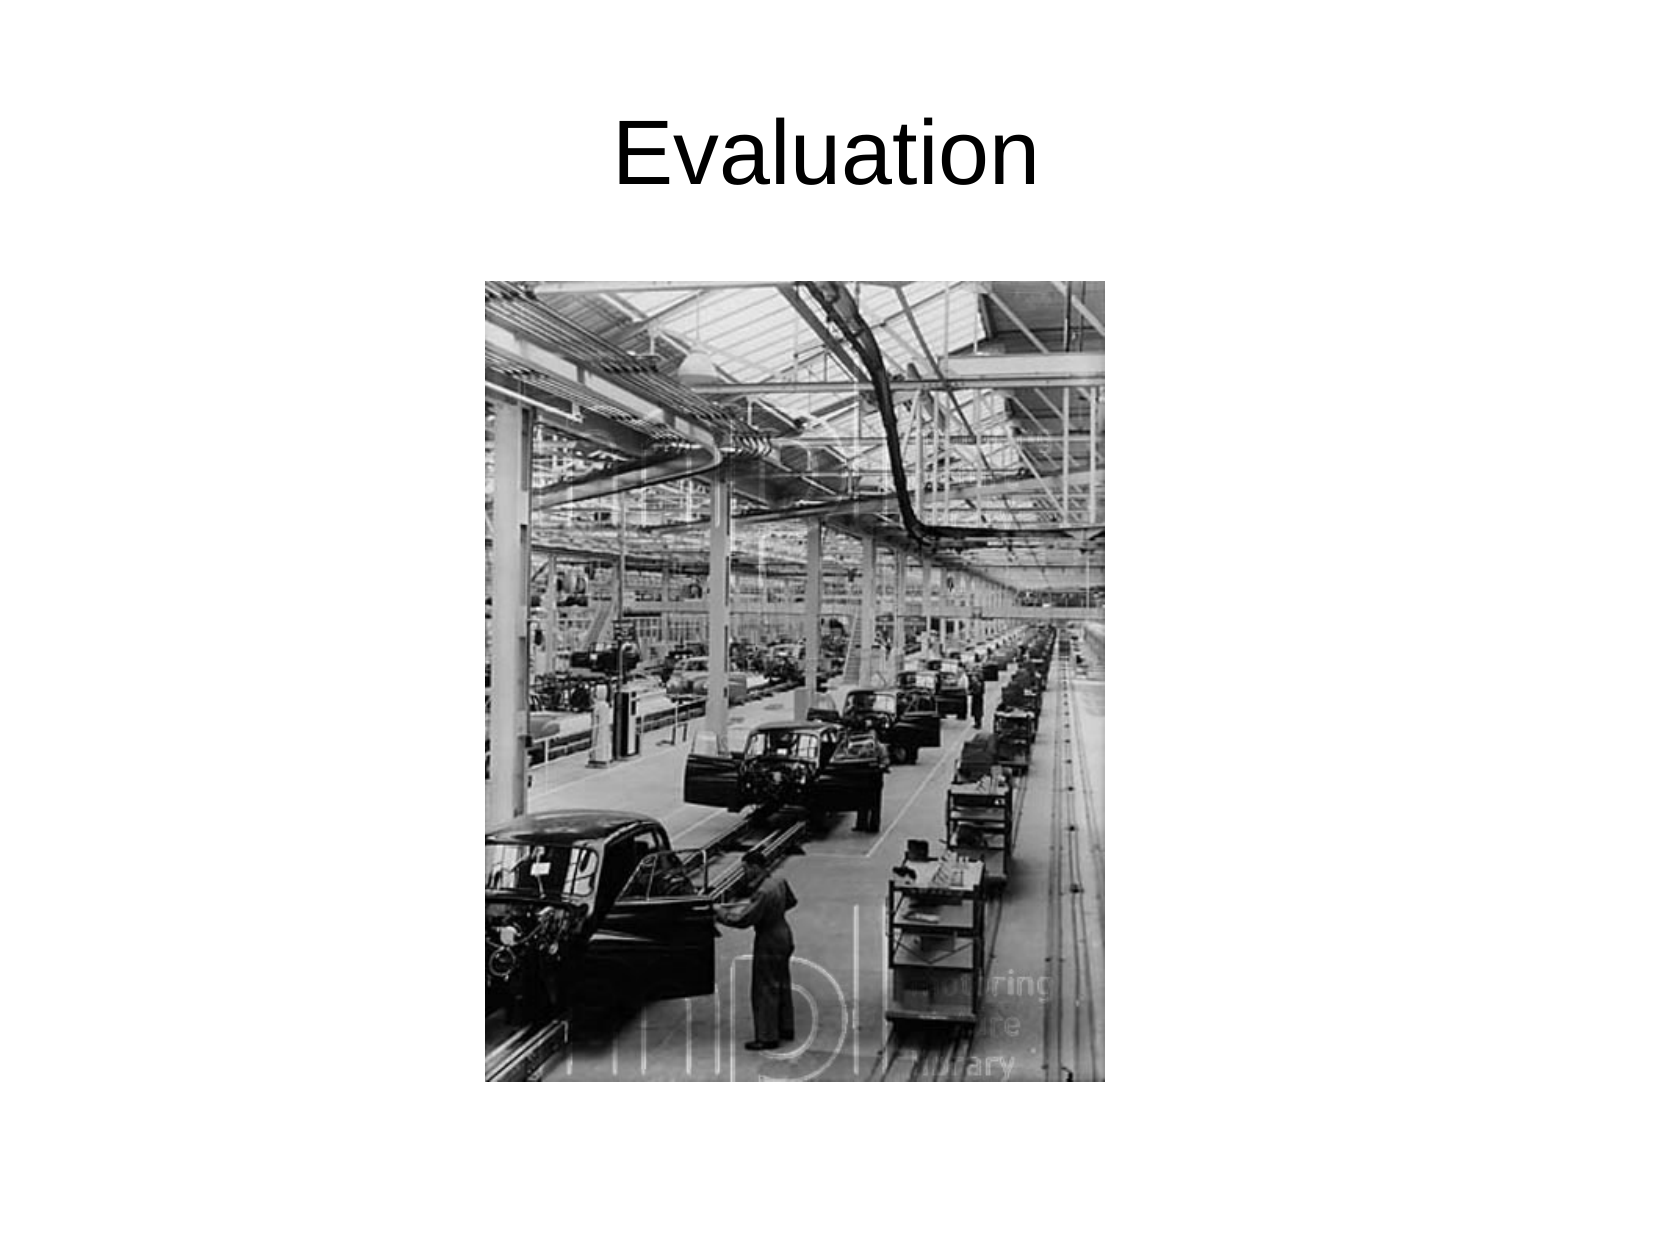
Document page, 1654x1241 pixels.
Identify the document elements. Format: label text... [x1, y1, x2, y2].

title Evaluation [82, 56, 1571, 250]
picture [485, 281, 1105, 1082]
